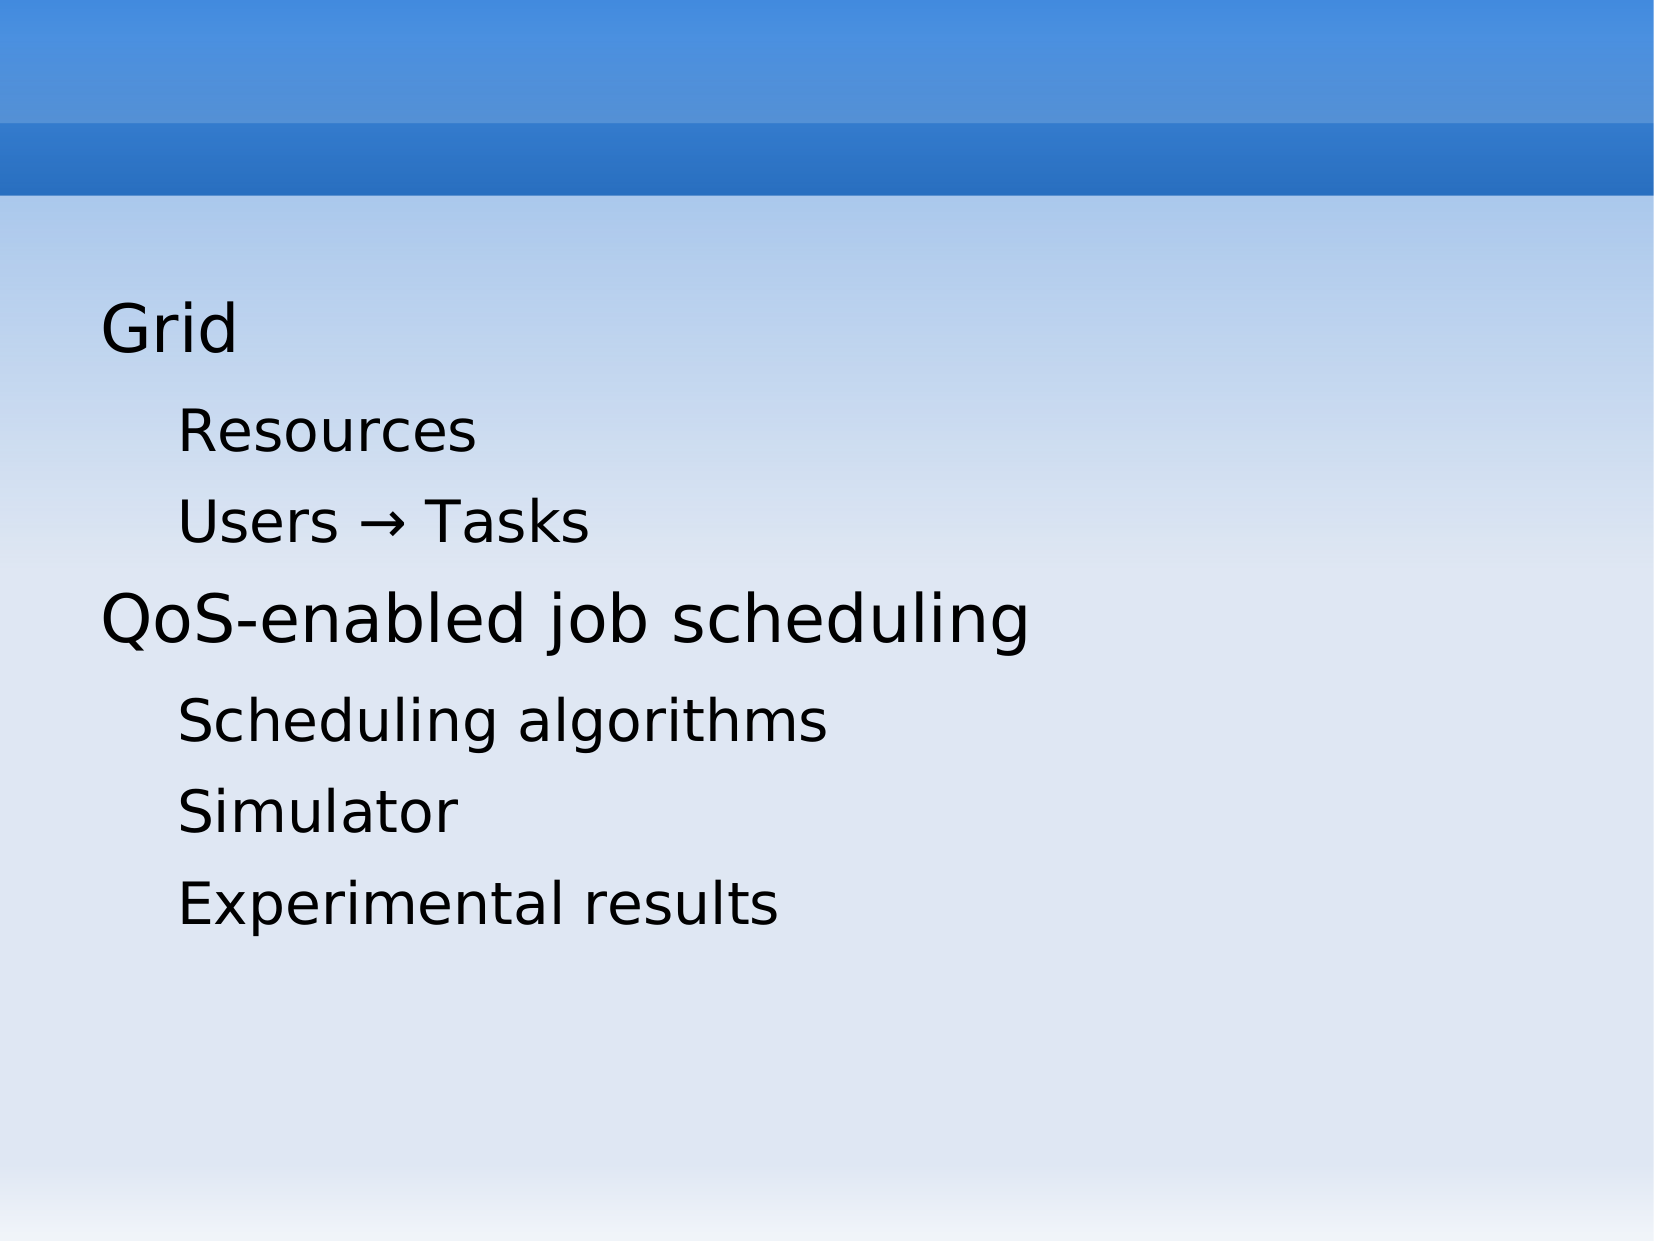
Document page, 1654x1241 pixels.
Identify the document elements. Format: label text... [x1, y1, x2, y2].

list Grid Resources Users → Tasks QoS-enabled job scheduling Scheduling algorithms Simulator Experimental results [82, 290, 1571, 1094]
picture [0, 0, 1654, 1241]
